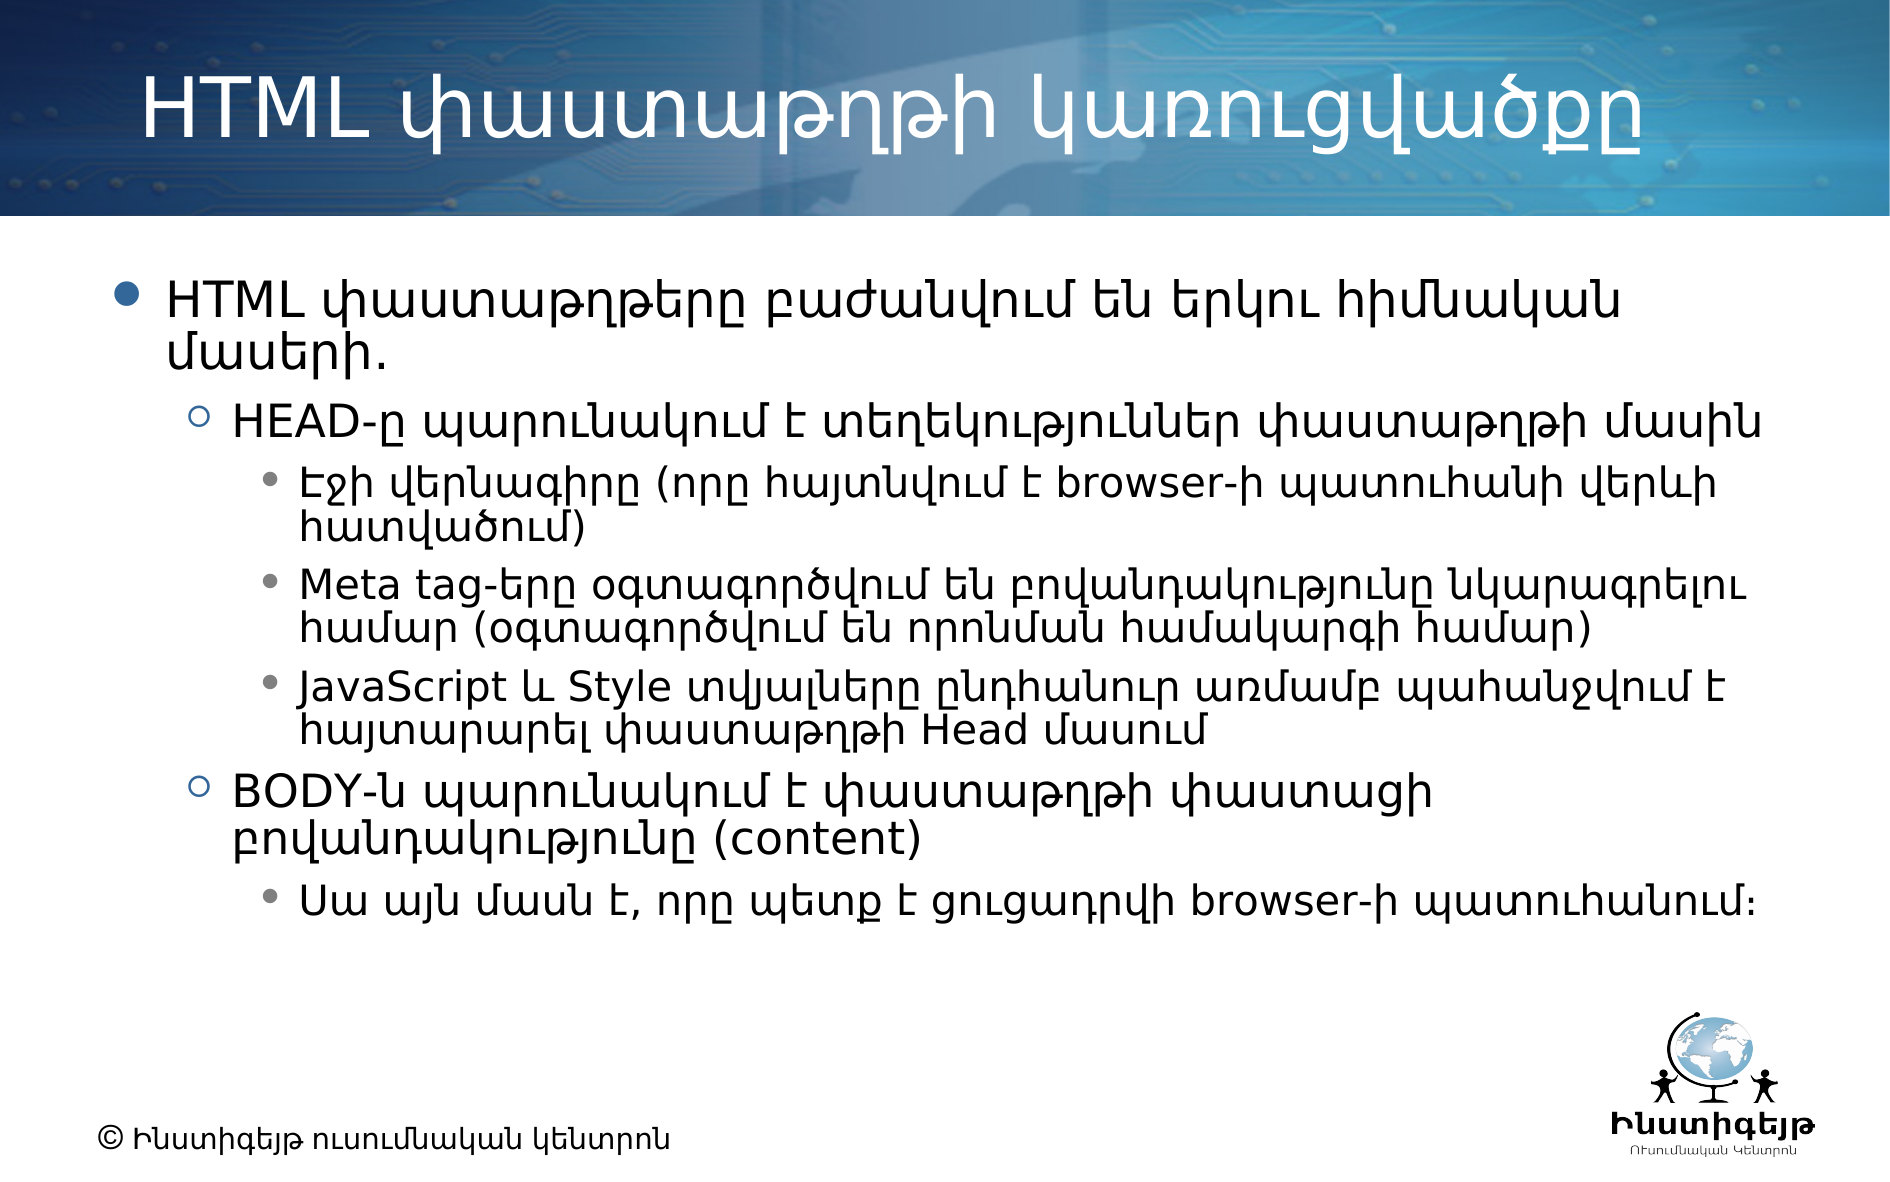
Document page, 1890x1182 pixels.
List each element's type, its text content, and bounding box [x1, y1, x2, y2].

list HTML փաստաթղթերը բաժանվում են երկու հիմնական մասերի․ HEAD-ը պարունակում է տեղեկություններ փաստաթղթի մասին Էջի վերնագիրը (որը հայտնվում է browser-ի պատուհանի վերևի հատվածում) Meta tag-երը օգտագործվում են բովանդակությունը նկարագրելու համար (օգտագործվում են որոնման համակարգի համար) JavaScript և Style տվյալները ընդհանուր առմամբ պահանջվում է հայտարարել փաստաթղթի Head մասում BODY-ն պարունակում է փաստաթղթի փաստացի բովանդակությունը (content) Սա այն մասն է, որը պետք է ցուցադրվի browser-ի պատուհանում։ [110, 276, 1801, 303]
picture [0, 0, 1890, 216]
picture [1612, 1012, 1815, 1157]
